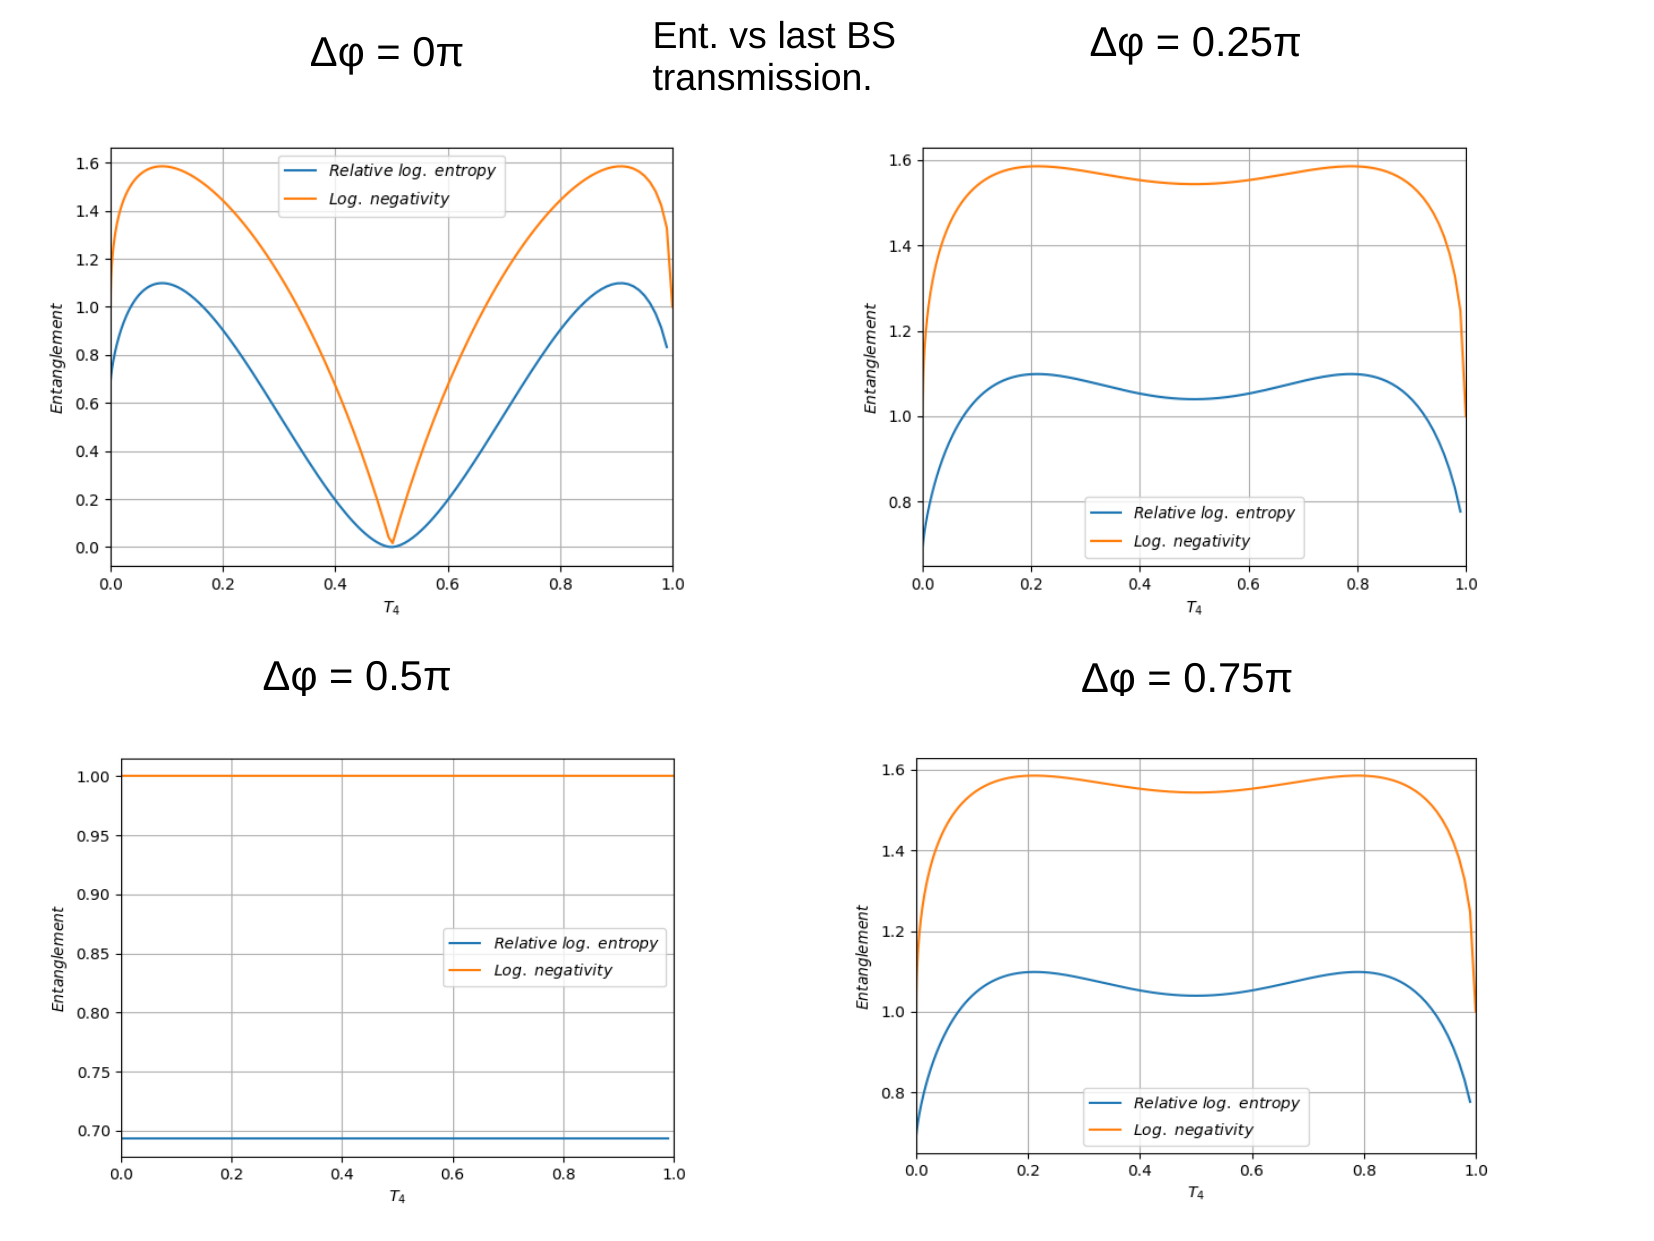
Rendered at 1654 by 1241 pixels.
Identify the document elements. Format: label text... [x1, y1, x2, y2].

picture [20, 82, 745, 626]
picture [835, 82, 1536, 626]
text_box Δφ = 0.25π [1074, 11, 1335, 74]
text_box Δφ = 0.5π [248, 645, 508, 696]
text_box Δφ = 0π [295, 21, 485, 82]
picture [826, 696, 1548, 1210]
text_box Ent. vs last BS transmission. [637, 7, 969, 107]
text_box Δφ = 0.75π [1066, 647, 1327, 696]
picture [32, 696, 745, 1214]
